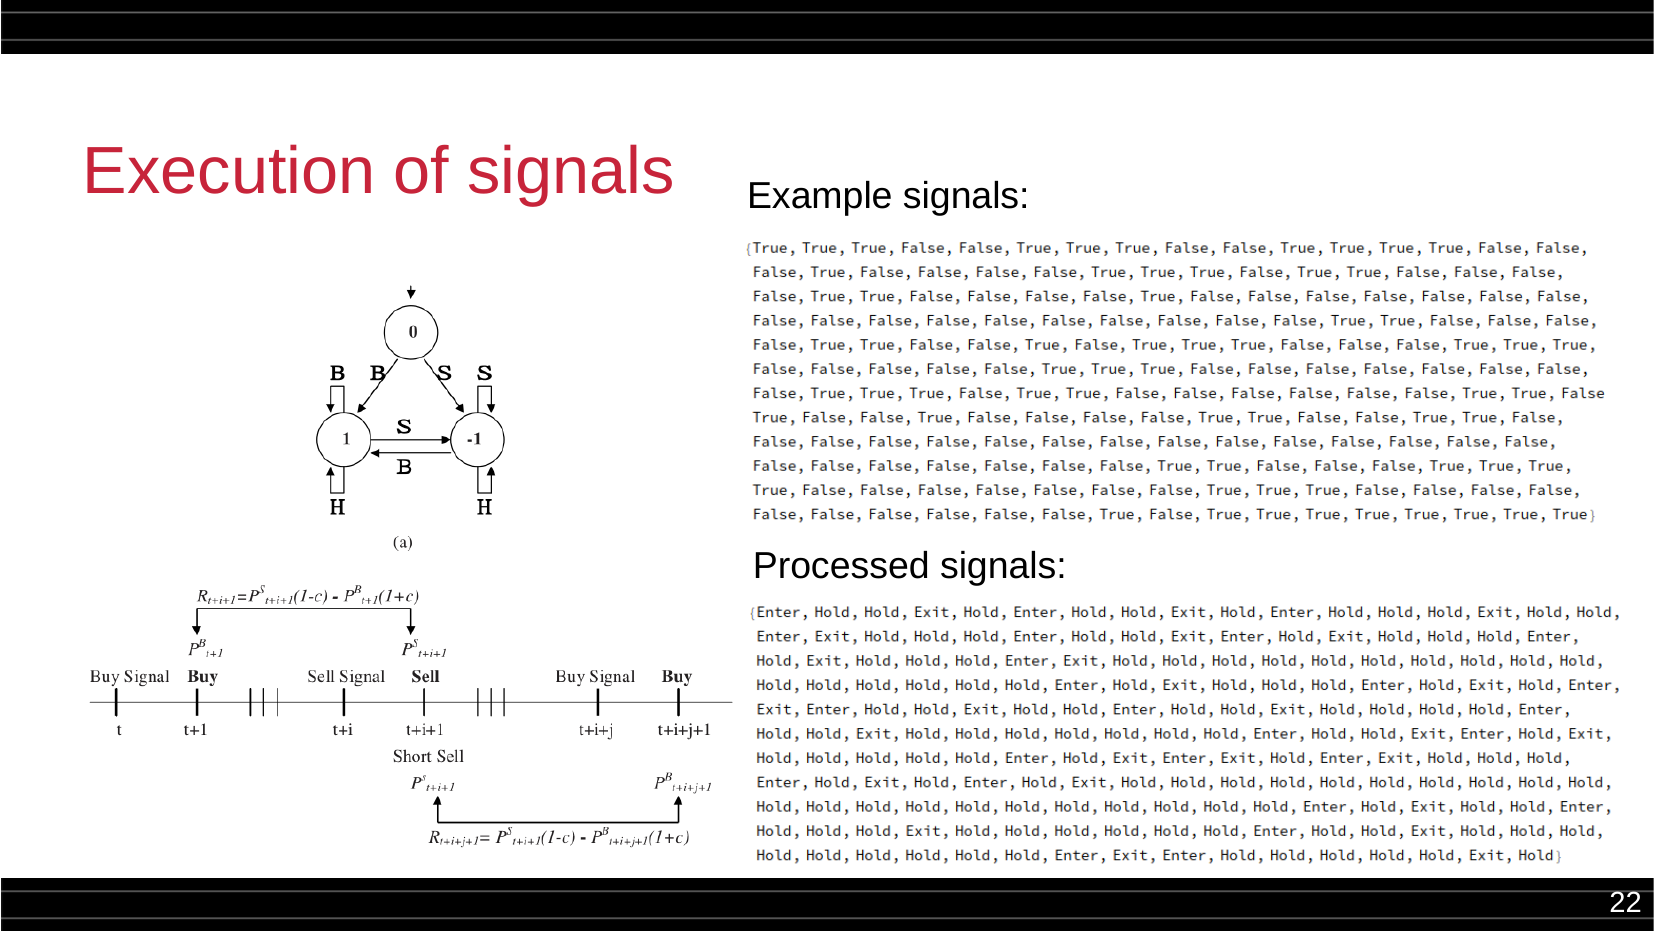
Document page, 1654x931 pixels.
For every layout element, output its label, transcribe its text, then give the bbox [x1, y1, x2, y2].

picture [44, 236, 1642, 875]
title Execution of signals [82, 92, 1571, 249]
picture [1, 878, 1654, 931]
text_box Example signals: [732, 167, 1465, 225]
text_box Processed signals: [738, 537, 1323, 595]
picture [1, 0, 1654, 54]
